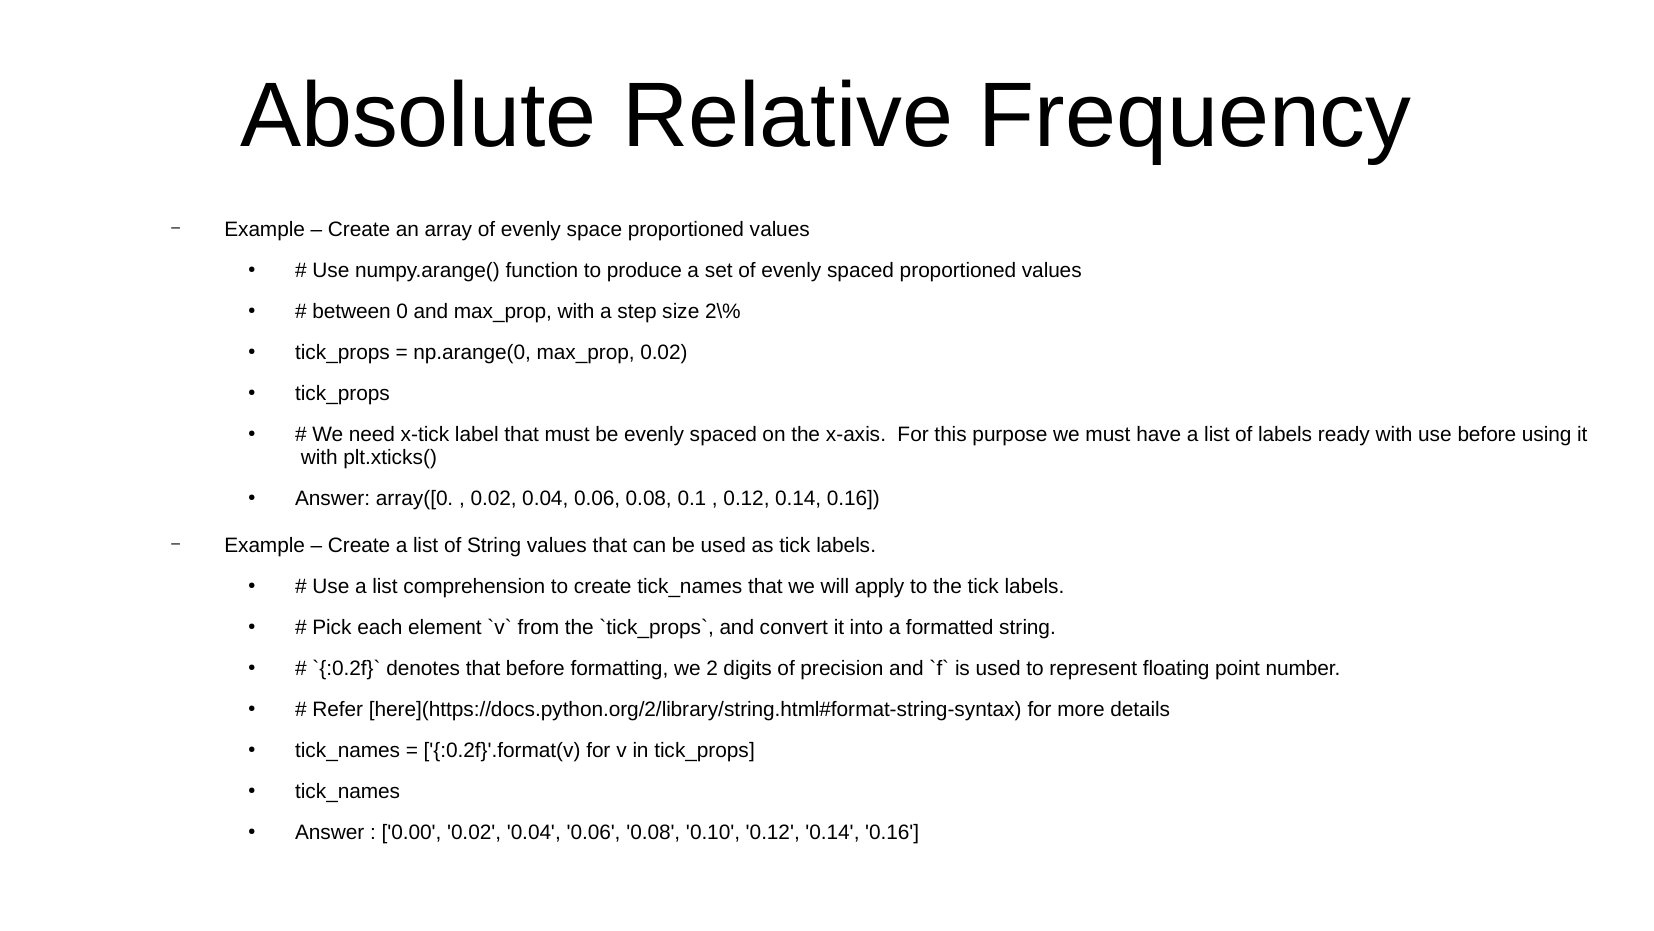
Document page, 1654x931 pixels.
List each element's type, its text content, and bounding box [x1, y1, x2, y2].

list Example – Create an array of evenly space proportioned values # Use numpy.arange() function to produce a set of evenly spaced proportioned values # between 0 and max_prop, with a step size 2\% tick_props = np.arange(0, max_prop, 0.02) tick_props # We need x-tick label that must be evenly spaced on the x-axis. For this purpose we must have a list of labels ready with use before using it with plt.xticks() Answer: array([0. , 0.02, 0.04, 0.06, 0.08, 0.1 , 0.12, 0.14, 0.16]) Example – Create a list of String values that can be used as tick labels. # Use a list comprehension to create tick_names that we will apply to the tick labels. # Pick each element `v` from the `tick_props`, and convert it into a formatted string. # `{:0.2f}` denotes that before formatting, we 2 digits of precision and `f` is used to represent floating point number. # Refer [here](https://docs.python.org/2/library/string.html#format-string-syntax) for more details tick_names = ['{:0.2f}'.format(v) for v in tick_props] tick_names Answer : ['0.00', '0.02', '0.04', '0.06', '0.08', '0.10', '0.12', '0.14', '0.16'] [82, 217, 1591, 901]
title Absolute Relative Frequency [82, 37, 1571, 193]
